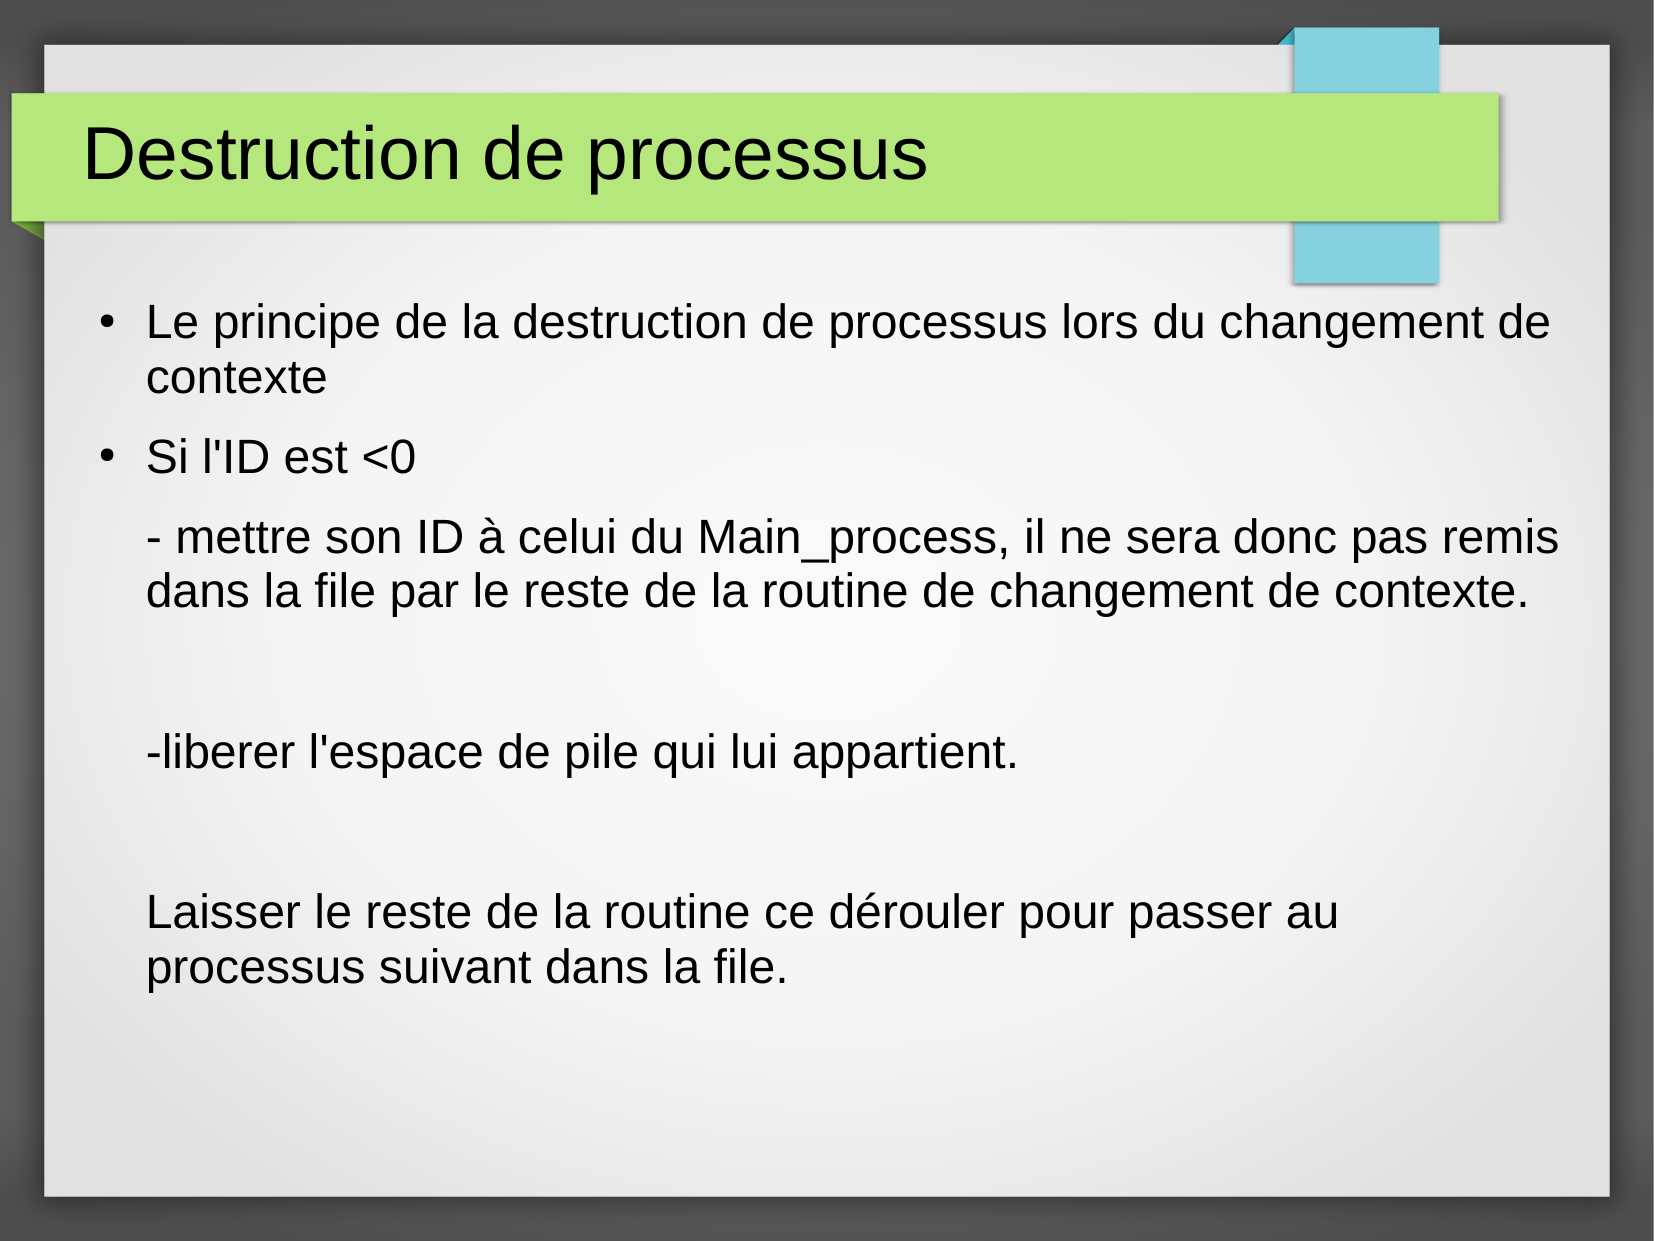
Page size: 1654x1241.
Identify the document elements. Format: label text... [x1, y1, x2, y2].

title Destruction de processus [82, 94, 1264, 213]
list Le principe de la destruction de processus lors du changement de contexte Si l'ID est <0 - mettre son ID à celui du Main_process, il ne sera donc pas remis dans la file par le reste de la routine de changement de contexte. -liberer l'espace de pile qui lui appartient. Laisser le reste de la routine ce dérouler pour passer au processus suivant dans la file. [82, 295, 1571, 1015]
picture [0, 0, 1654, 1241]
